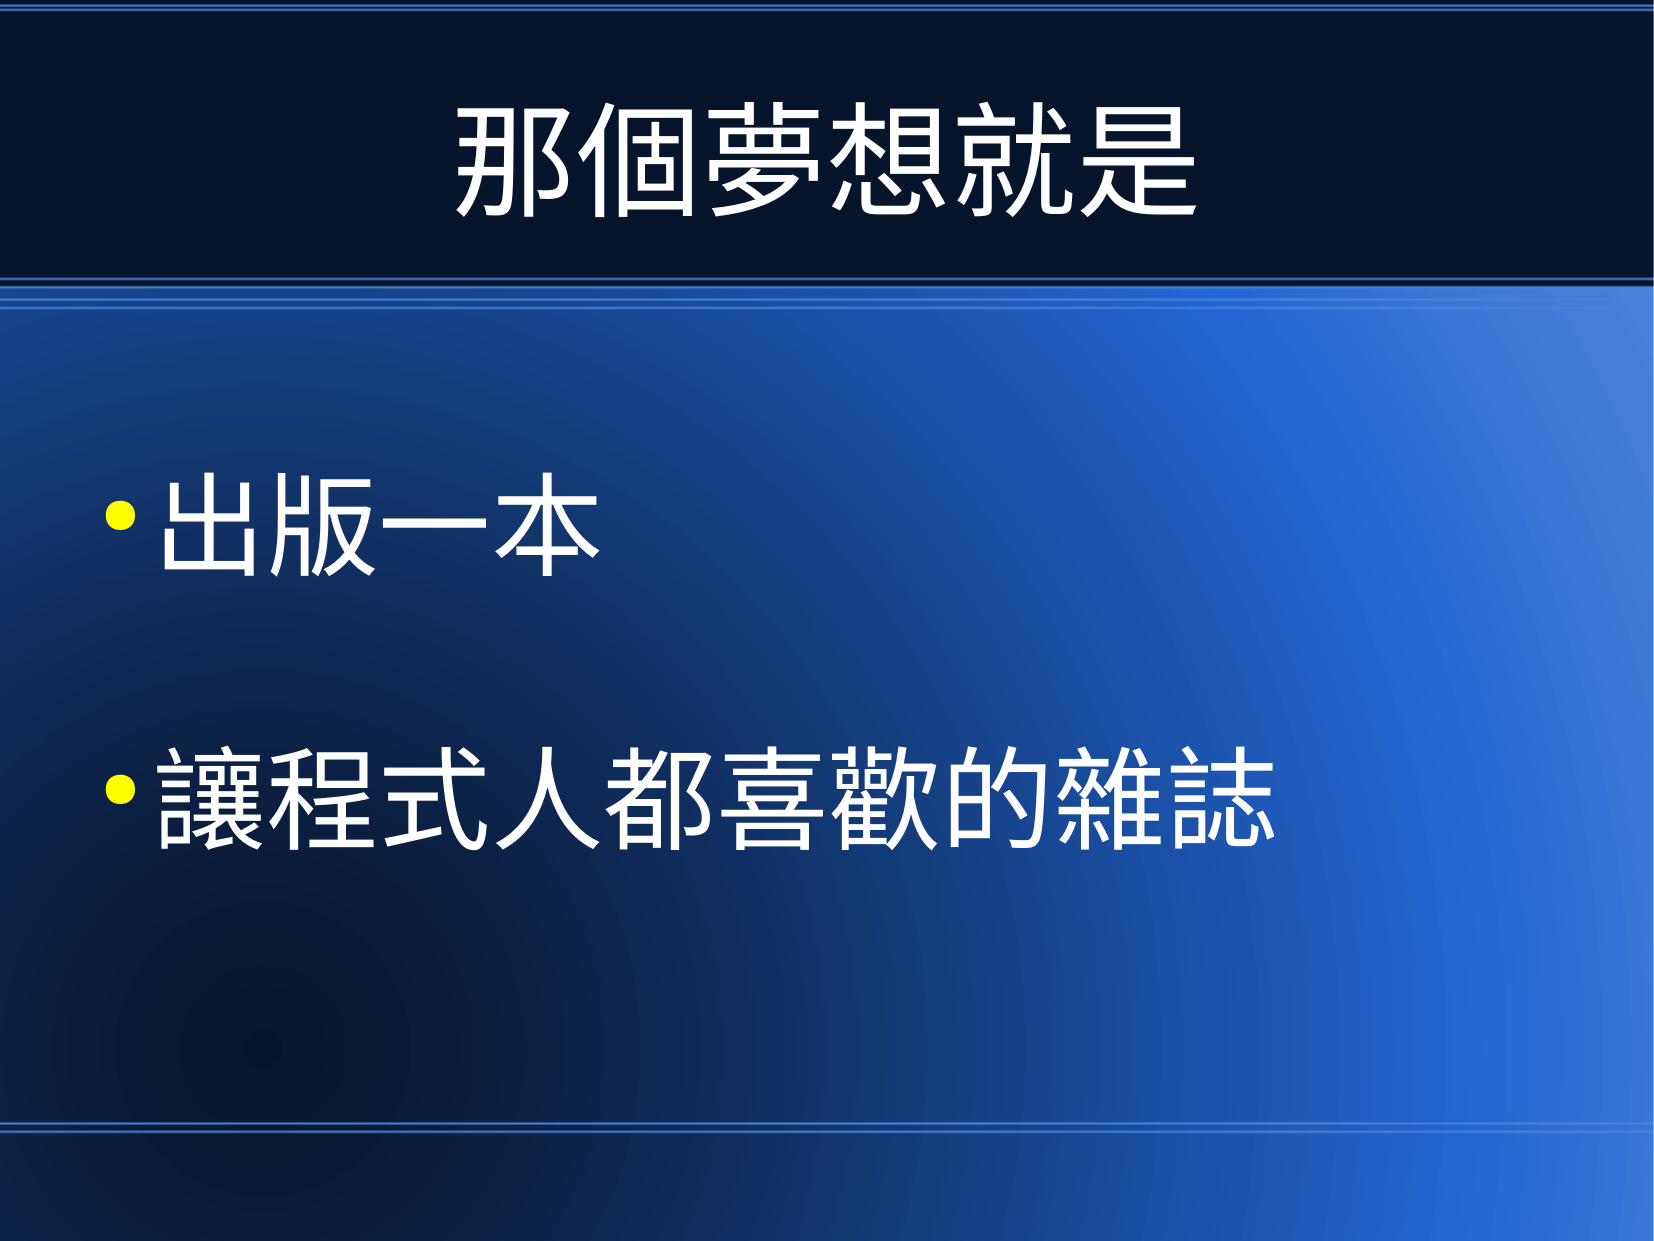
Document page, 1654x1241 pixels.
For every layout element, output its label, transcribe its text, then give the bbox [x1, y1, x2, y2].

list 出版一本 讓程式人都喜歡的雜誌 [82, 355, 1571, 1241]
picture [0, 0, 1654, 1241]
title 那個夢想就是 [82, 49, 1571, 257]
